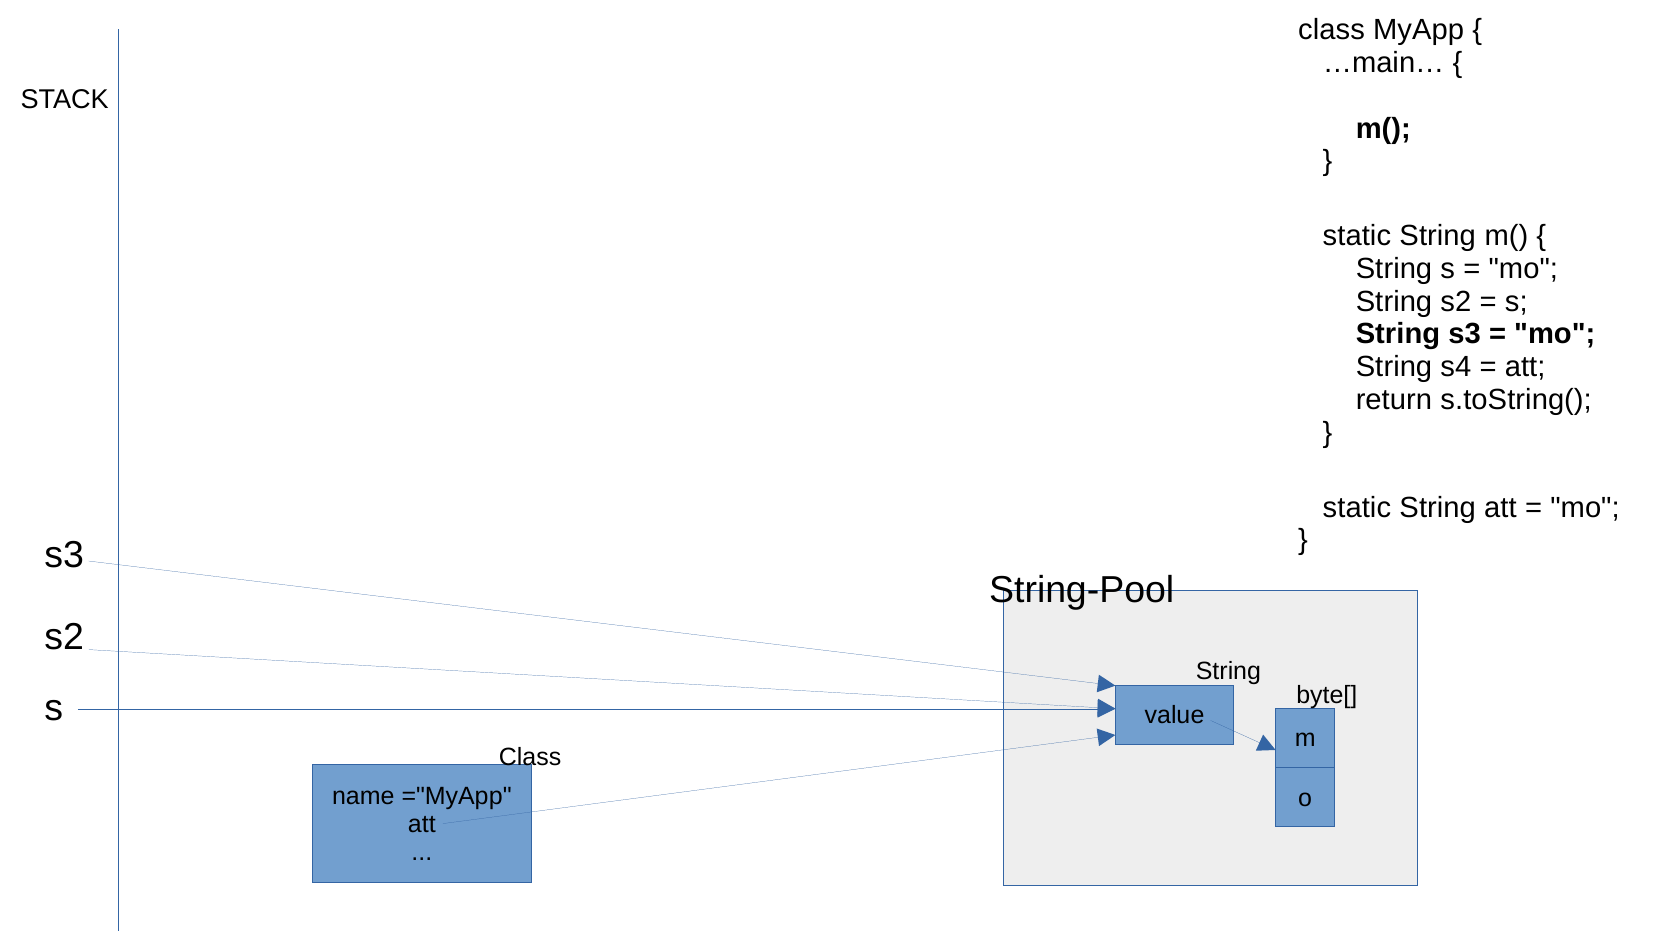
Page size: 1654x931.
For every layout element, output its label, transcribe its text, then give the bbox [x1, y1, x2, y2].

text_box class MyApp { …main… { m(); } static String m() { String s = "mo"; String s2 = s; String s3 = "mo"; String s4 = att; return s.toString(); } static String att = "mo"; } [1283, 5, 1631, 561]
text_box [1003, 590, 1418, 886]
text_box String-Pool [974, 561, 1190, 618]
text_box s [29, 679, 78, 736]
text_box [1003, 710, 1115, 749]
text_box value [1115, 685, 1234, 745]
text_box s2 [29, 608, 119, 666]
text_box String [1181, 649, 1277, 693]
text_box o [1275, 767, 1335, 827]
text_box [1003, 673, 1115, 707]
text_box STACK [5, 76, 124, 122]
text_box m [1275, 708, 1335, 767]
text_box name ="MyApp" att ... [312, 764, 532, 883]
text_box byte[] [1281, 673, 1373, 717]
text_box Class [484, 735, 577, 779]
text_box [1003, 703, 1097, 709]
text_box s3 [29, 525, 119, 583]
